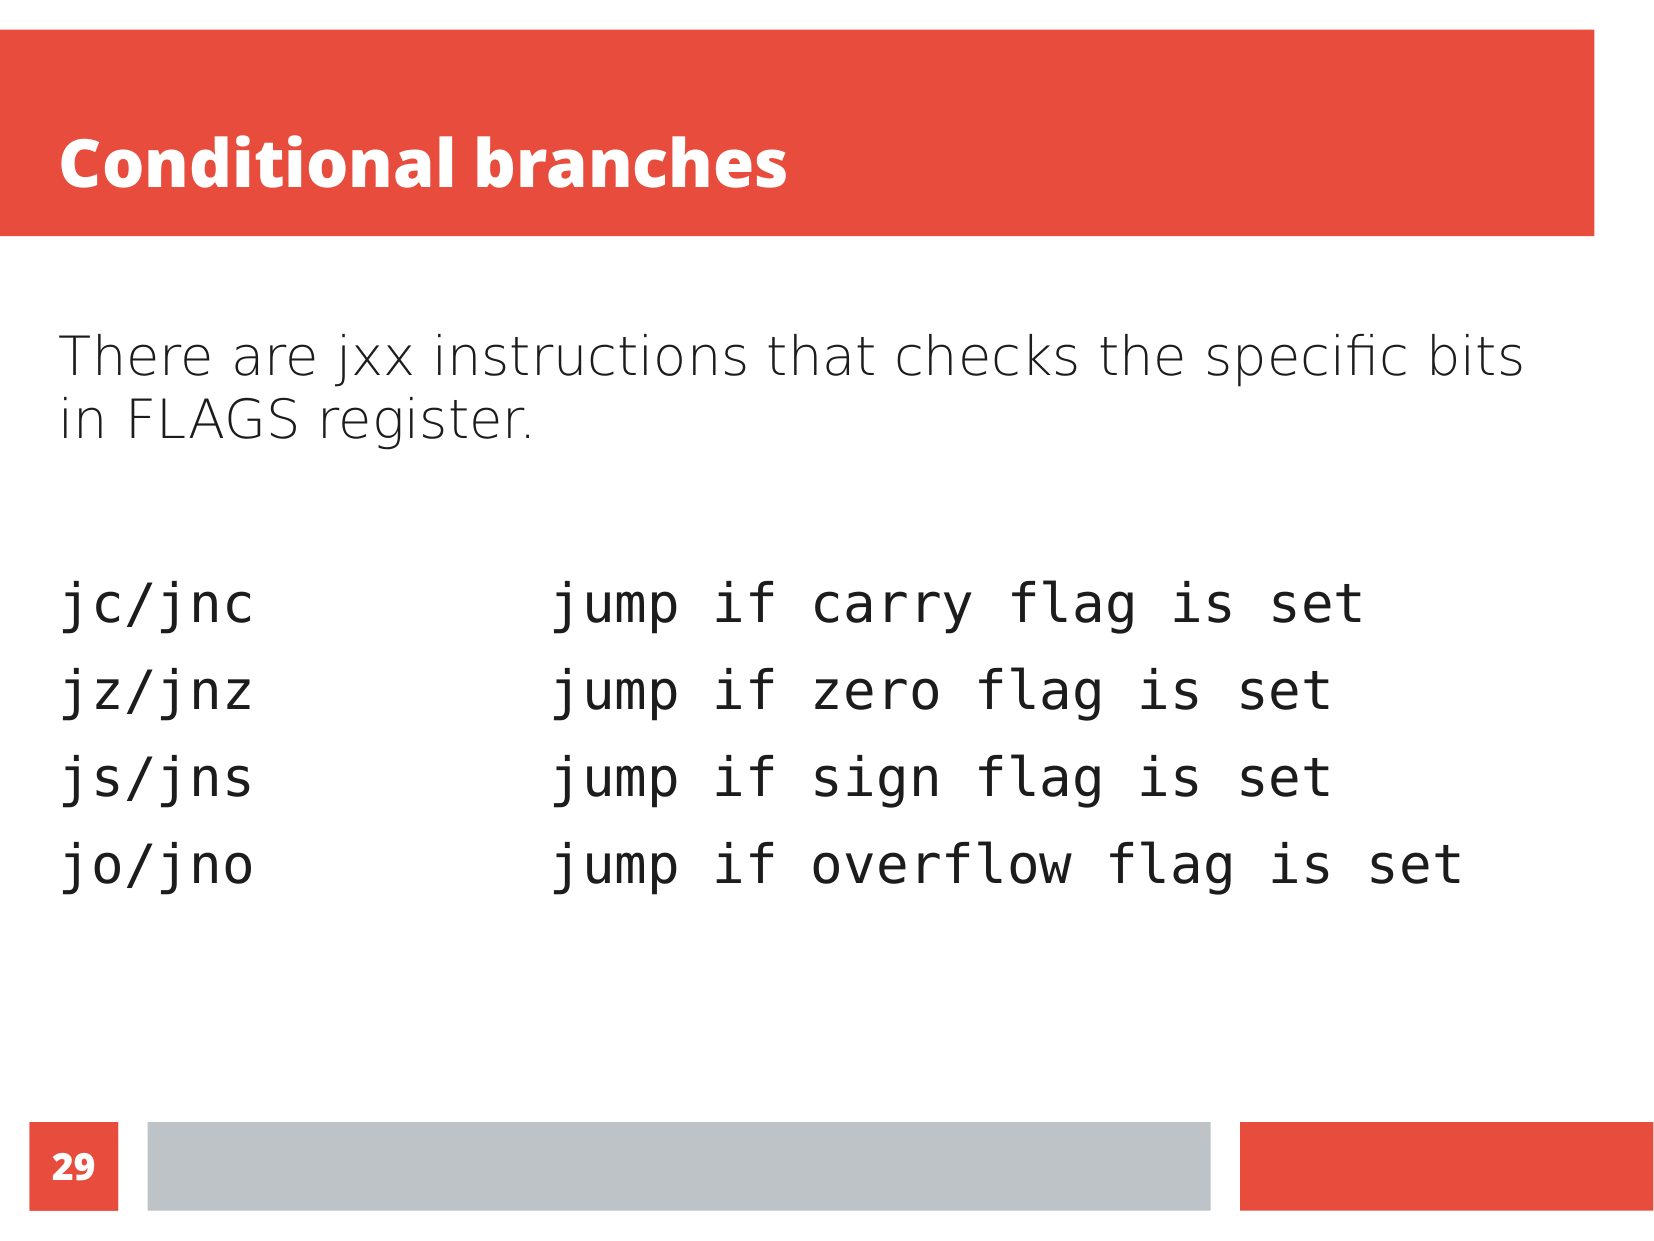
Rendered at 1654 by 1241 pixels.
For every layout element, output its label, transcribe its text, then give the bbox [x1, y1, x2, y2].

list There are jxx instructions that checks the specific bits in FLAGS register. jc/jnc jump if carry flag is set jz/jnz jump if zero flag is set js/jns jump if sign flag is set jo/jno jump if overflow flag is set [59, 324, 1565, 1093]
title Conditional branches [59, 59, 1595, 207]
